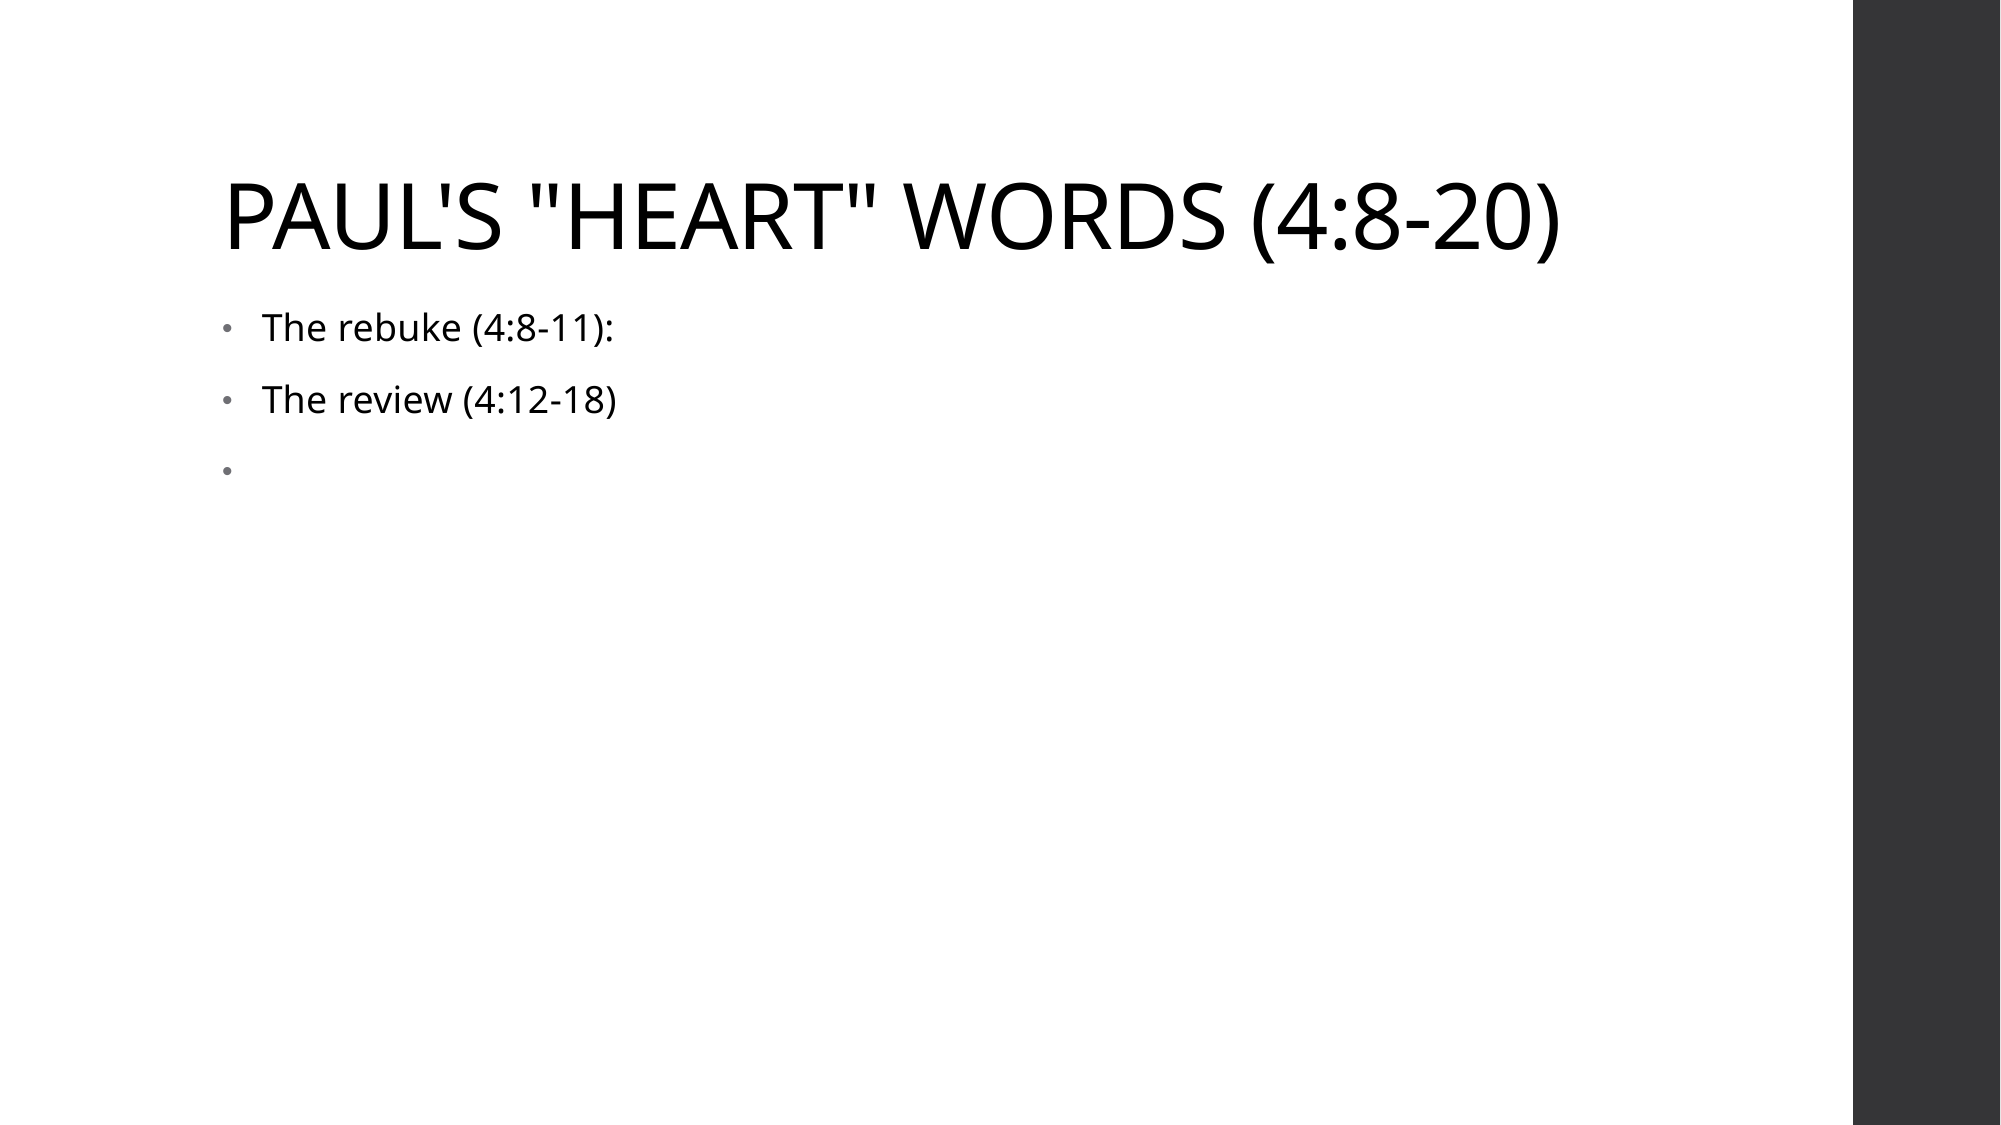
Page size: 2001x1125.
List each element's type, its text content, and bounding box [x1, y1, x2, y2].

list The rebuke (4:8-11): The review (4:12-18) [206, 299, 1617, 1014]
title PAUL'S "HEART" WORDS (4:8-20) [206, 60, 1797, 278]
